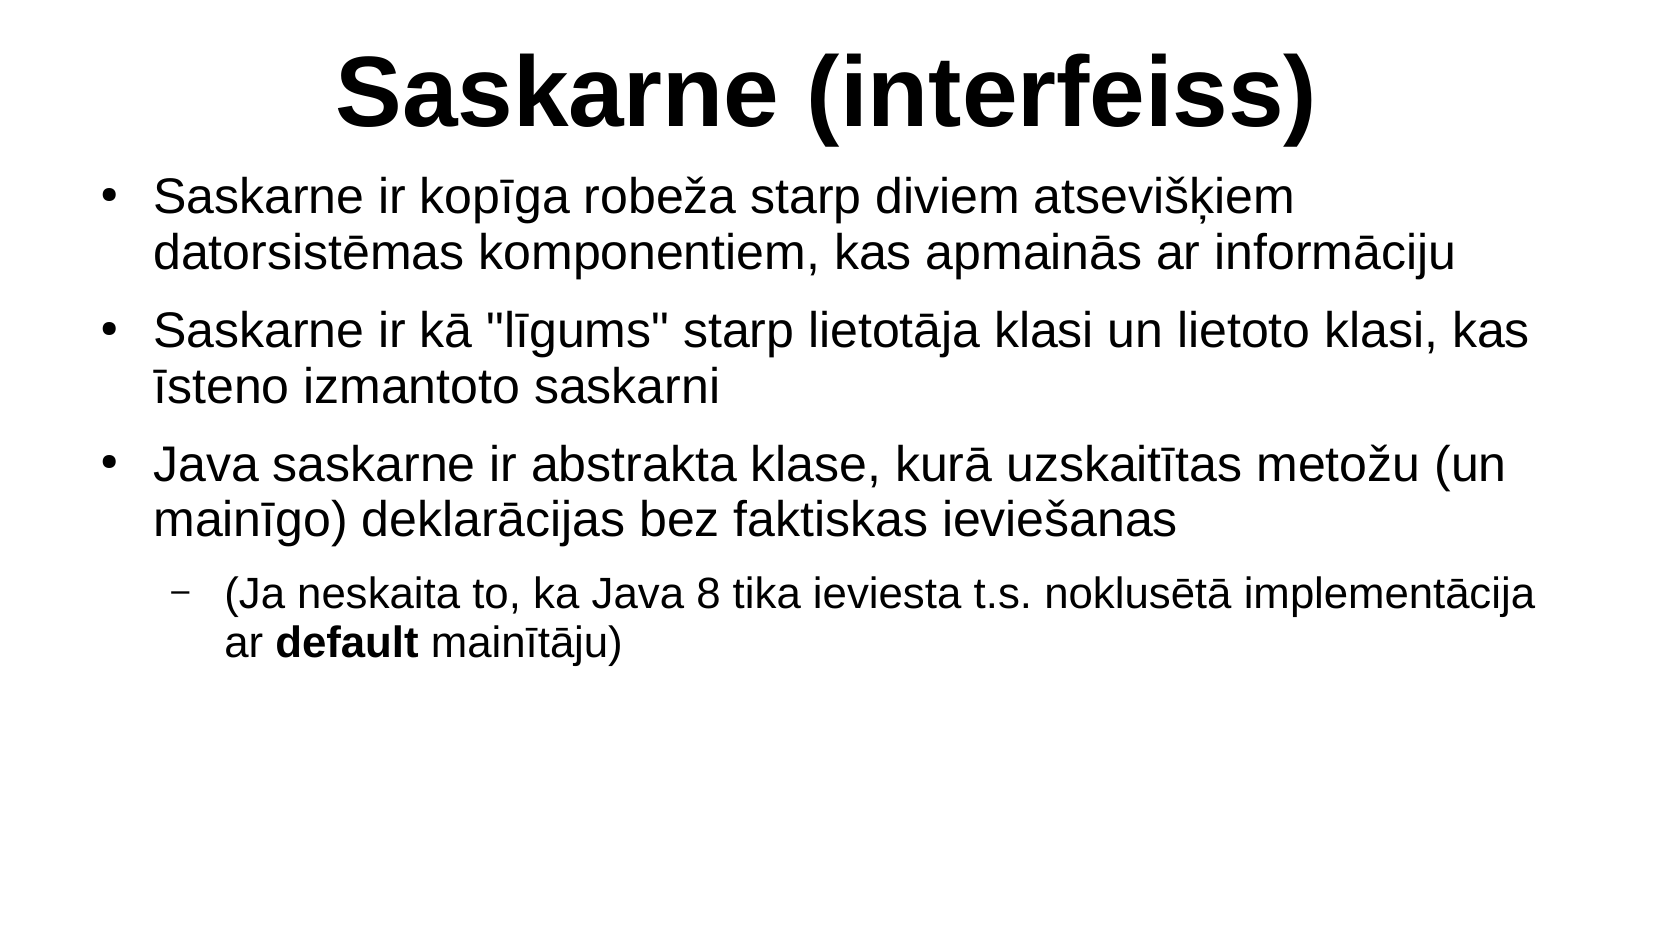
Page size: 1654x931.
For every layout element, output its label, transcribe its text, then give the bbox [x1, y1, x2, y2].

title Saskarne (interfeiss) [82, 35, 1571, 148]
list Saskarne ir kopīga robeža starp diviem atsevišķiem datorsistēmas komponentiem, kas apmainās ar informāciju Saskarne ir kā "līgums" starp lietotāja klasi un lietoto klasi, kas īsteno izmantoto saskarni Java saskarne ir abstrakta klase, kurā uzskaitītas metožu (un mainīgo) deklarācijas bez faktiskas ieviešanas (Ja neskaita to, ka Java 8 tika ieviesta t.s. noklusētā implementācija ar default mainītāju) [82, 168, 1538, 889]
